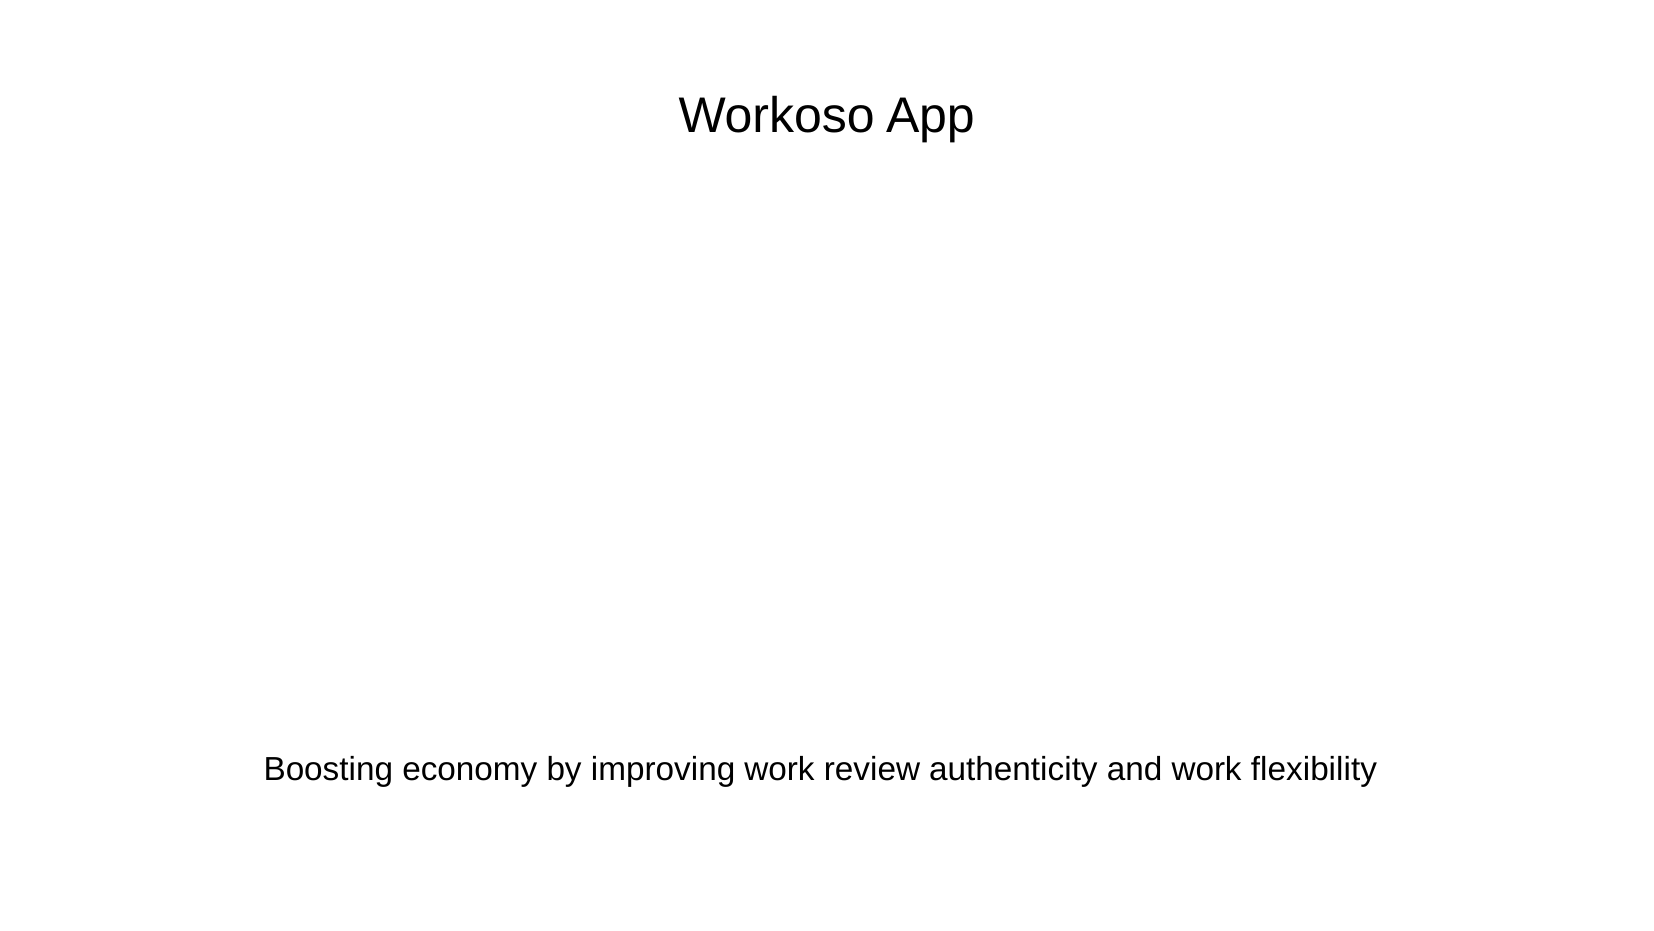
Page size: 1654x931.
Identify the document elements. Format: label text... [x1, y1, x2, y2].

subtitle Boosting economy by improving work review authenticity and work flexibility [112, 712, 1530, 826]
title Workoso App [82, 37, 1571, 193]
